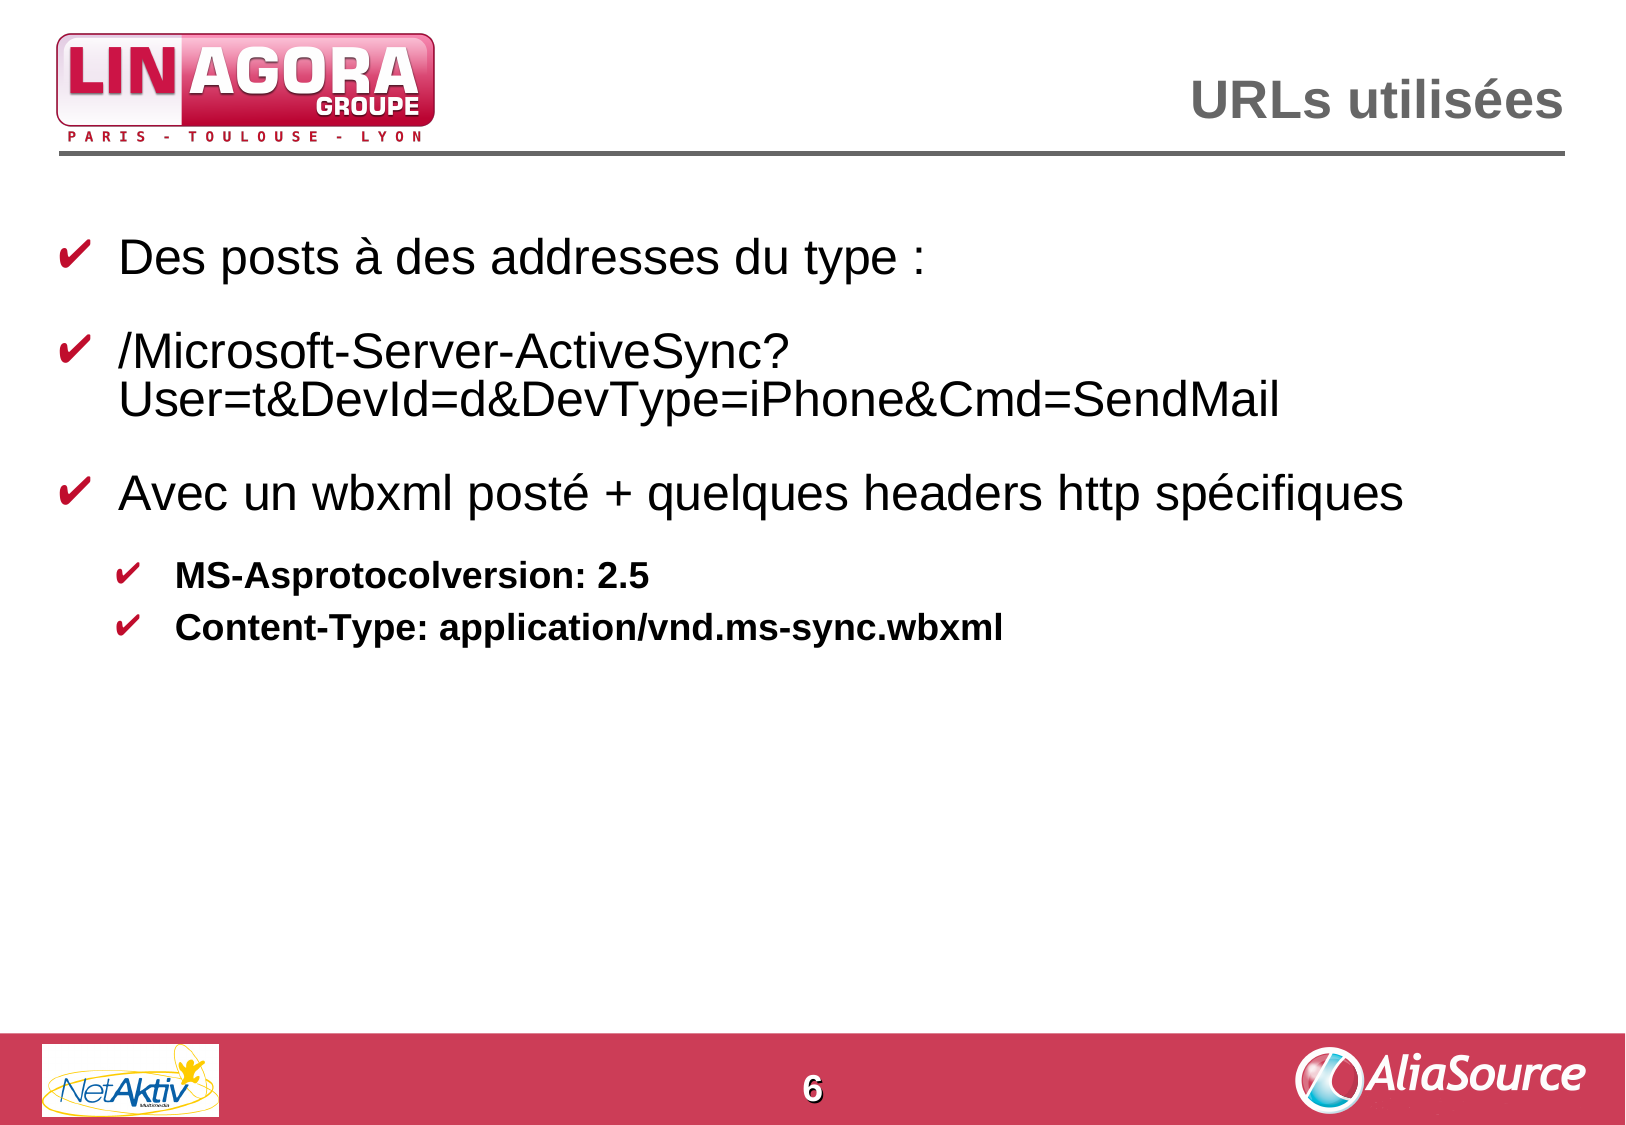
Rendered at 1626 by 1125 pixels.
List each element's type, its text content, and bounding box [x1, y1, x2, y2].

list Des posts à des addresses du type : /Microsoft-Server-ActiveSync?User=t&DevId=d&DevType=iPhone&Cmd=SendMail Avec un wbxml posté + quelques headers http spécifiques MS-Asprotocolversion: 2.5 Content-Type: application/vnd.ms-sync.wbxml [59, 236, 1570, 964]
picture [53, 31, 438, 143]
title URLs utilisées [442, 66, 1565, 141]
picture [1293, 1045, 1589, 1121]
picture [42, 1044, 219, 1117]
